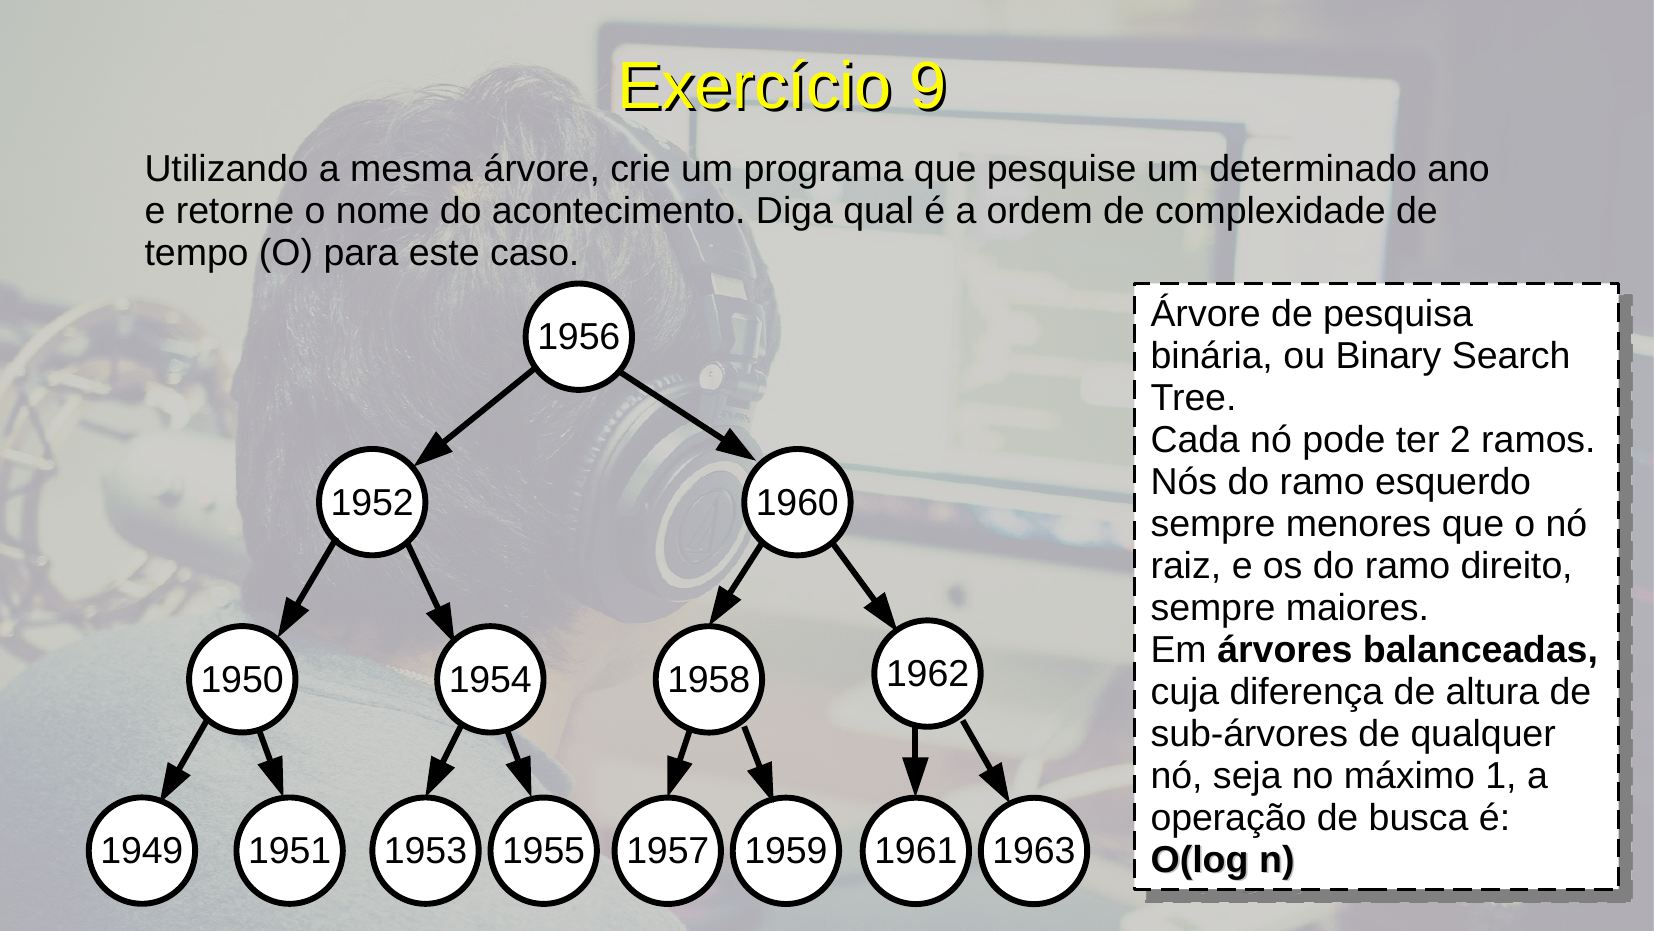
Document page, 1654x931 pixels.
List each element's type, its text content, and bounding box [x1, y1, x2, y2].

text_box 1952 [319, 448, 426, 556]
text_box 1958 [655, 626, 763, 733]
text_box 1953 [372, 797, 479, 904]
text_box Árvore de pesquisa binária, ou Binary Search Tree. Cada nó pode ter 2 ramos. Nós do ramo esquerdo sempre menores que o nó raiz, e os do ramo direito, sempre maiores. Em árvores balanceadas, cuja diferença de altura de sub-árvores de qualquer nó, seja no máximo 1, a operação de busca é: O(log n) [1134, 283, 1619, 890]
text_box 1962 [874, 620, 981, 727]
text_box 1954 [437, 626, 544, 733]
text_box Utilizando a mesma árvore, crie um programa que pesquise um determinado ano e retorne o nome do acontecimento. Diga qual é a ordem de complexidade de tempo (O) para este caso. [129, 140, 1536, 308]
text_box 1950 [189, 626, 296, 733]
text_box 1955 [490, 797, 597, 904]
text_box 1963 [980, 797, 1088, 905]
text_box 1959 [732, 797, 840, 905]
text_box 1949 [88, 797, 196, 904]
text_box 1951 [236, 797, 343, 904]
text_box 1956 [525, 283, 633, 390]
text_box Exercício 9 [602, 40, 1004, 130]
text_box 1961 [862, 797, 970, 905]
text_box 1960 [744, 448, 851, 556]
text_box 1957 [614, 797, 721, 904]
